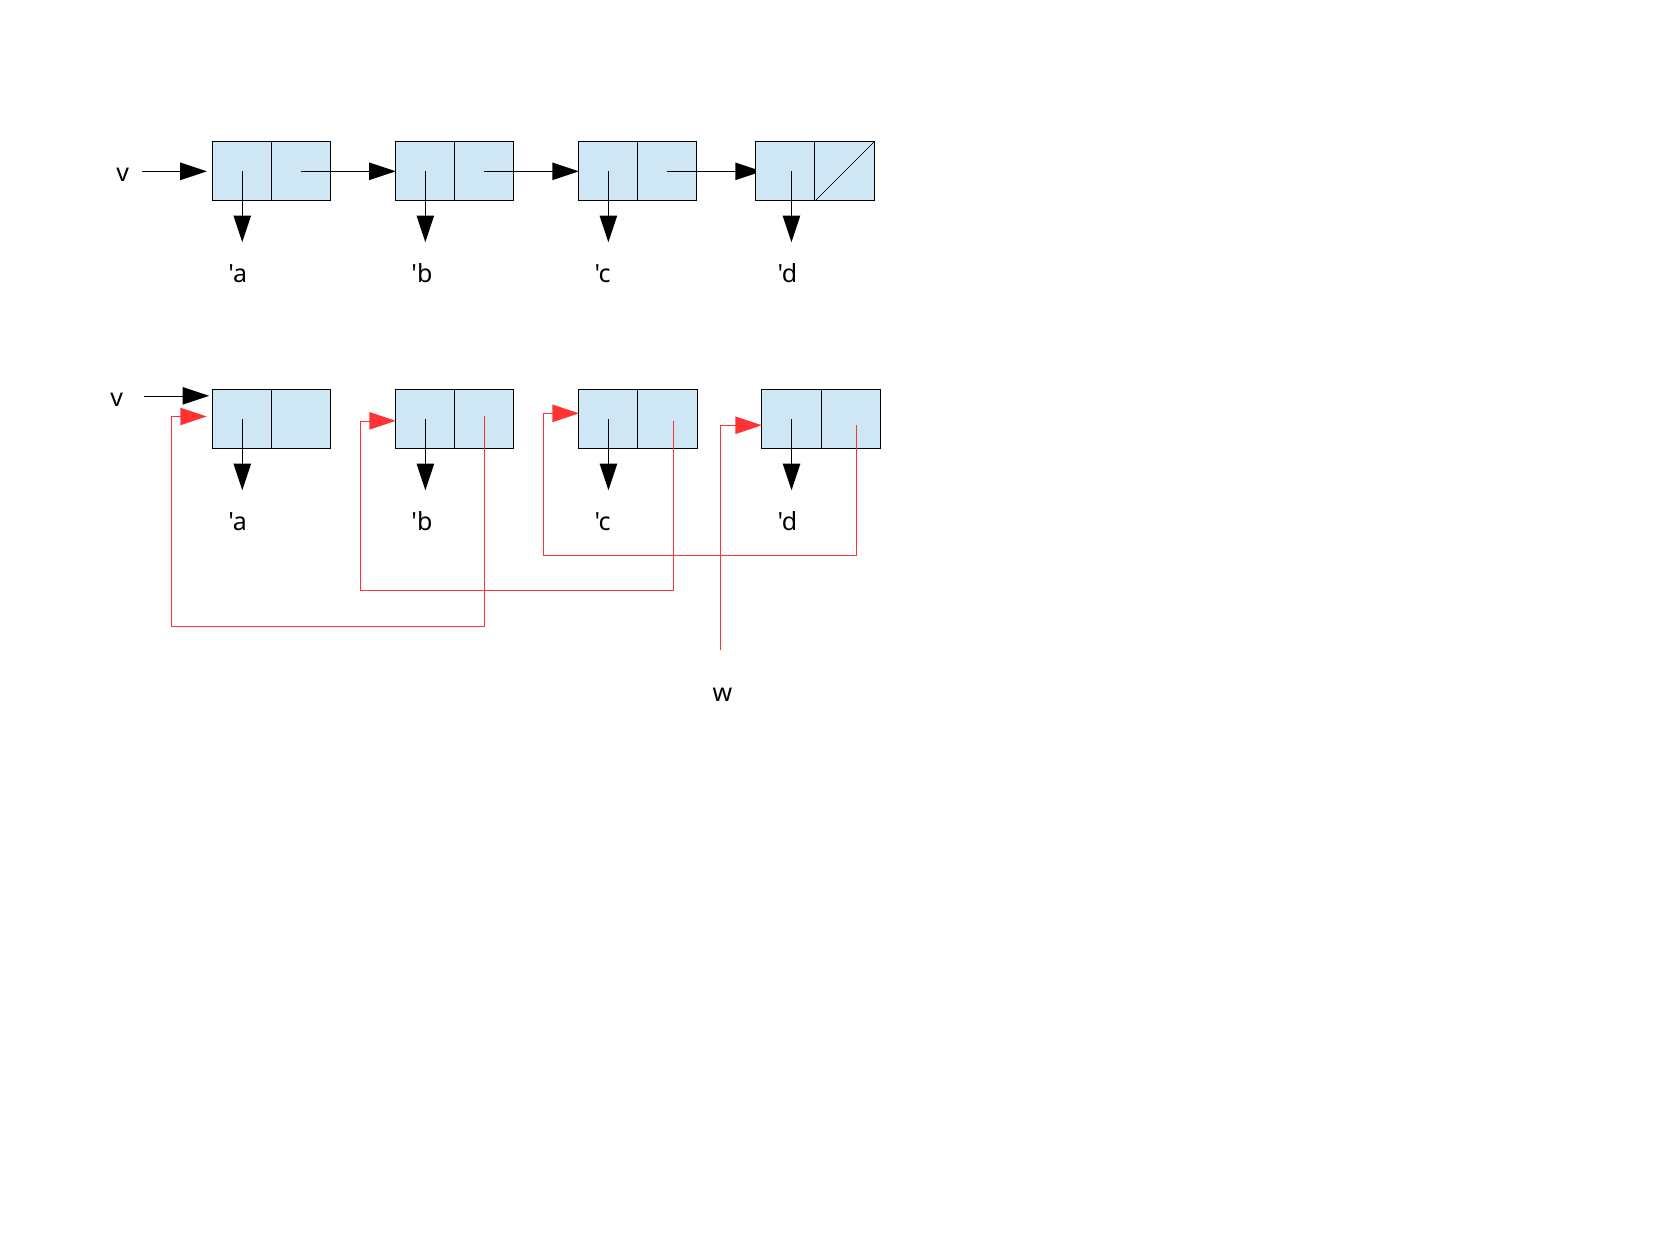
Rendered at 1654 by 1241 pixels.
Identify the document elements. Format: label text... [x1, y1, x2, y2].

text_box [578, 141, 697, 201]
text_box [761, 389, 881, 449]
text_box [212, 141, 331, 201]
text_box [578, 389, 698, 449]
text_box 'a [213, 496, 272, 536]
text_box w [698, 667, 748, 708]
text_box [755, 141, 875, 201]
text_box 'b [396, 248, 455, 288]
text_box 'c [579, 248, 638, 289]
text_box 'd [762, 248, 822, 289]
text_box [395, 141, 514, 201]
text_box v [95, 372, 139, 413]
text_box 'c [579, 496, 639, 537]
text_box 'b [396, 496, 455, 536]
text_box 'a [213, 248, 272, 288]
text_box [212, 389, 331, 449]
text_box v [101, 147, 160, 188]
text_box [395, 389, 514, 449]
text_box 'd [762, 496, 822, 537]
